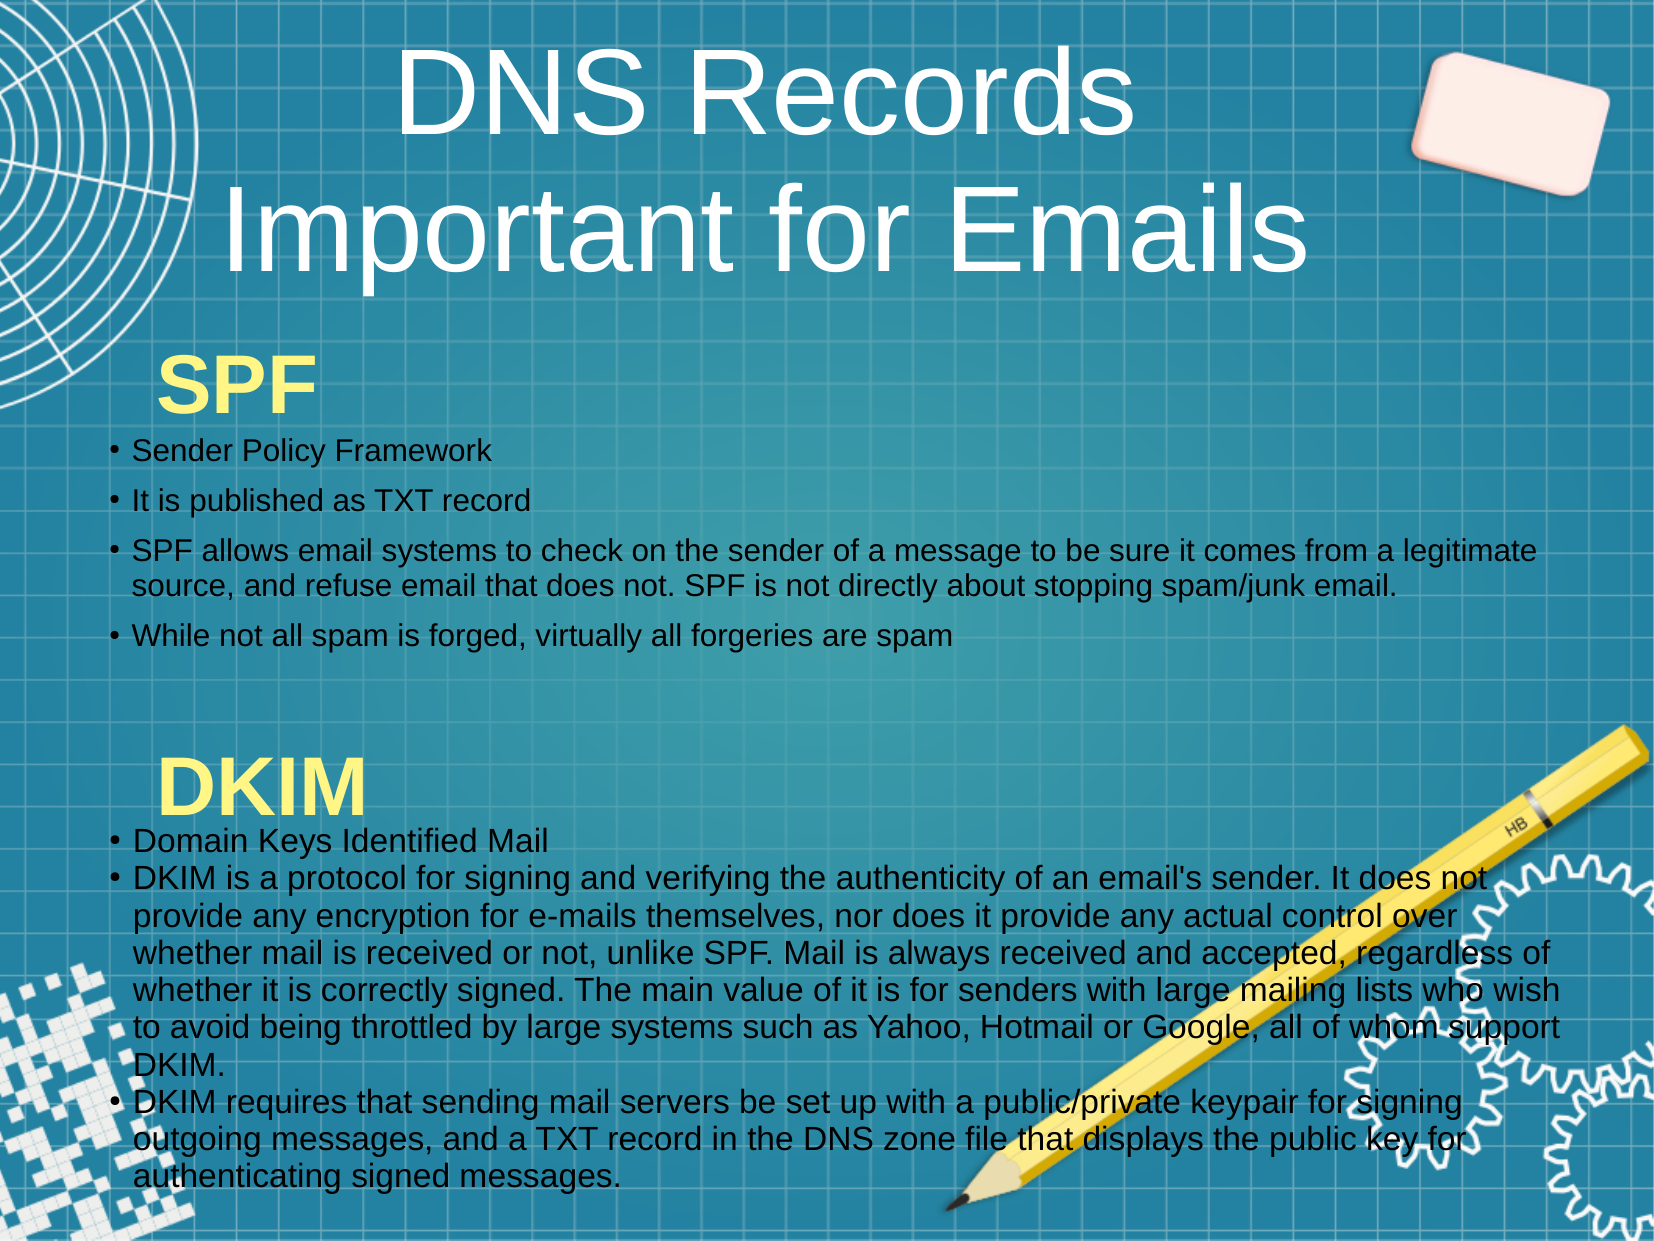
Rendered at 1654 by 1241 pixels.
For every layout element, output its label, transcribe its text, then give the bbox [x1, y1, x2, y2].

picture [0, 0, 1654, 1241]
text_box Domain Keys Identified Mail DKIM is a protocol for signing and verifying the authenticity of an email's sender. It does not provide any encryption for e-mails themselves, nor does it provide any actual control over whether mail is received or not, unlike SPF. Mail is always received and accepted, regardless of whether it is correctly signed. The main value of it is for senders with large mailing lists who wish to avoid being throttled by large systems such as Yahoo, Hotmail or Google, all of whom support DKIM. DKIM requires that sending mail servers be set up with a public/private keypair for signing outgoing messages, and a TXT record in the DNS zone file that displays the public key for authenticating signed messages. [94, 814, 1583, 1205]
text_box Sender Policy Framework It is published as TXT record SPF allows email systems to check on the sender of a message to be sure it comes from a legitimate source, and refuse email that does not. SPF is not directly about stopping spam/junk email. While not all spam is forged, virtually all forgeries are spam [94, 425, 1583, 697]
title DNS Records Important for Emails [174, 45, 1357, 276]
text_box DKIM [141, 732, 709, 826]
text_box SPF [141, 330, 709, 424]
